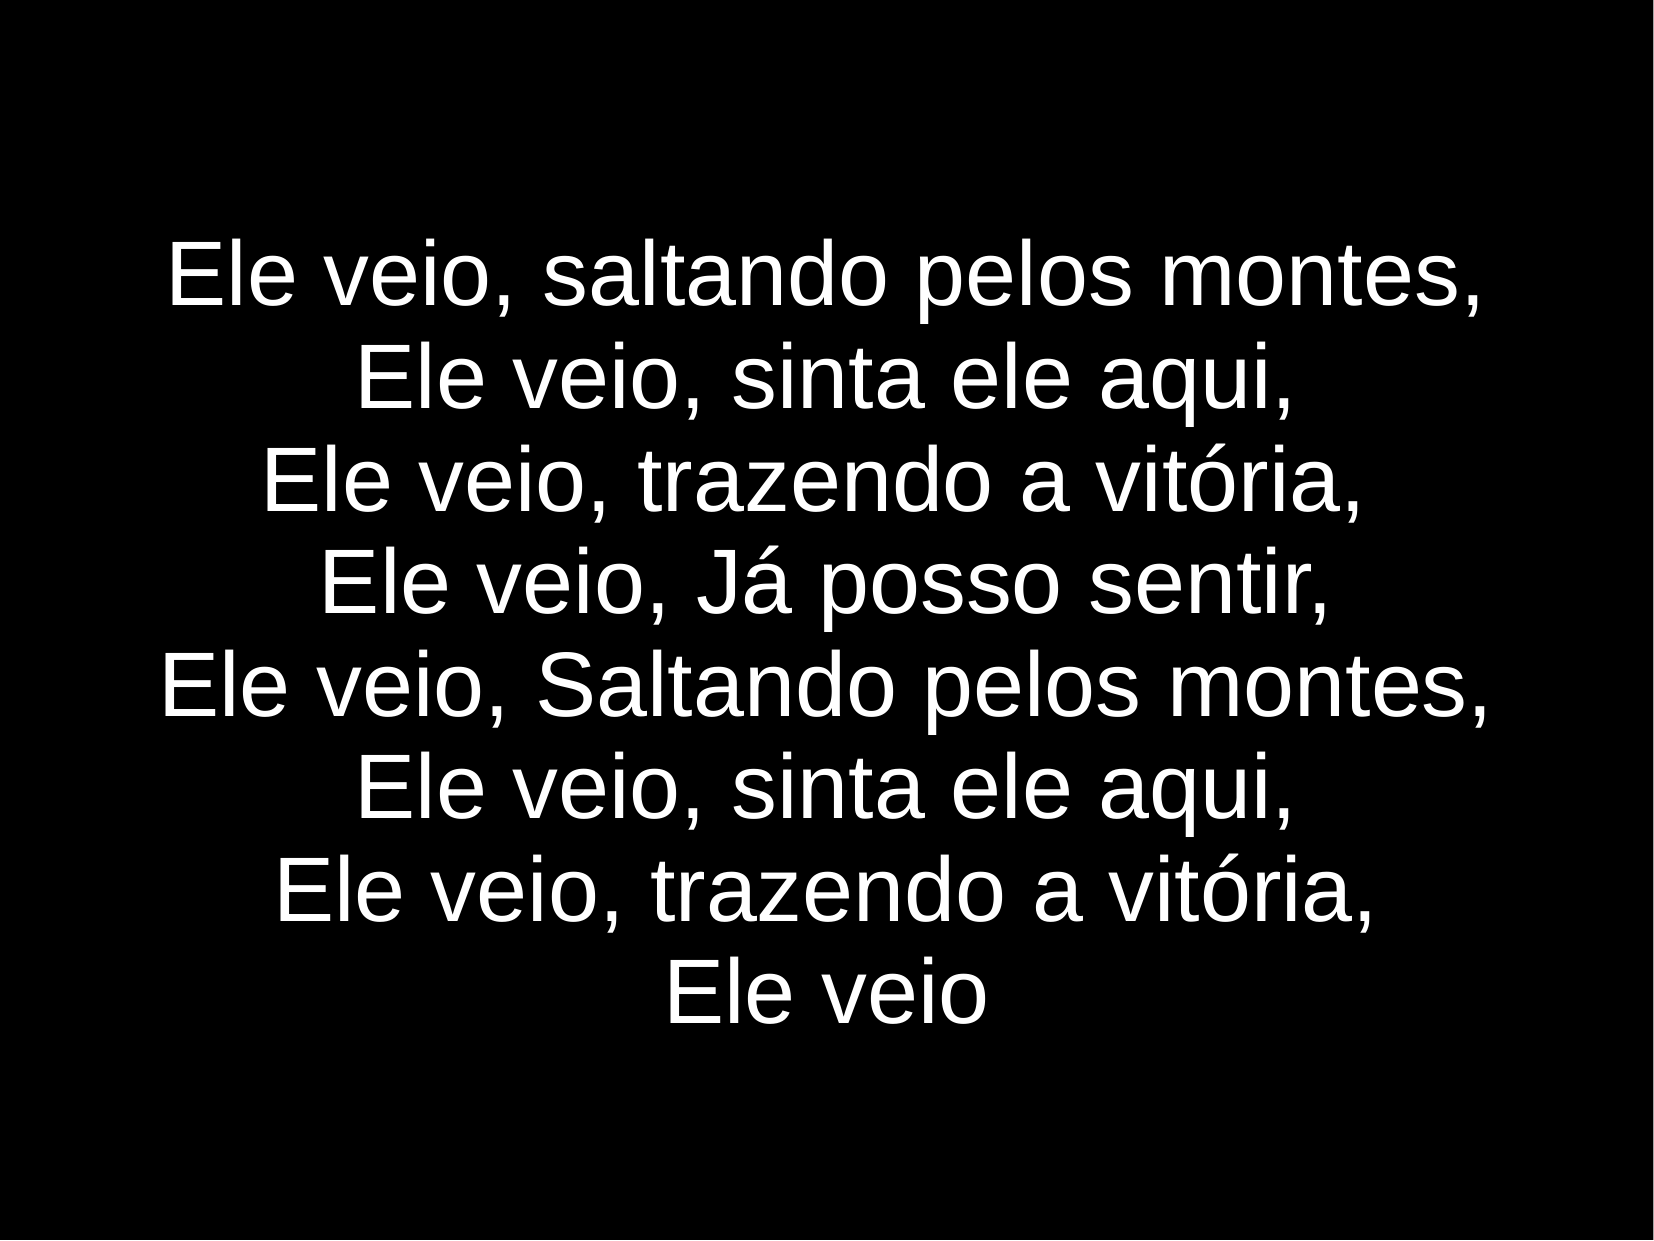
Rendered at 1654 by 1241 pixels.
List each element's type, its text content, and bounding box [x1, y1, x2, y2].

subtitle Ele veio, saltando pelos montes, Ele veio, sinta ele aqui, Ele veio, trazendo a vitória, Ele veio, Já posso sentir, Ele veio, Saltando pelos montes, Ele veio, sinta ele aqui, Ele veio, trazendo a vitória, Ele veio [82, 49, 1571, 1217]
